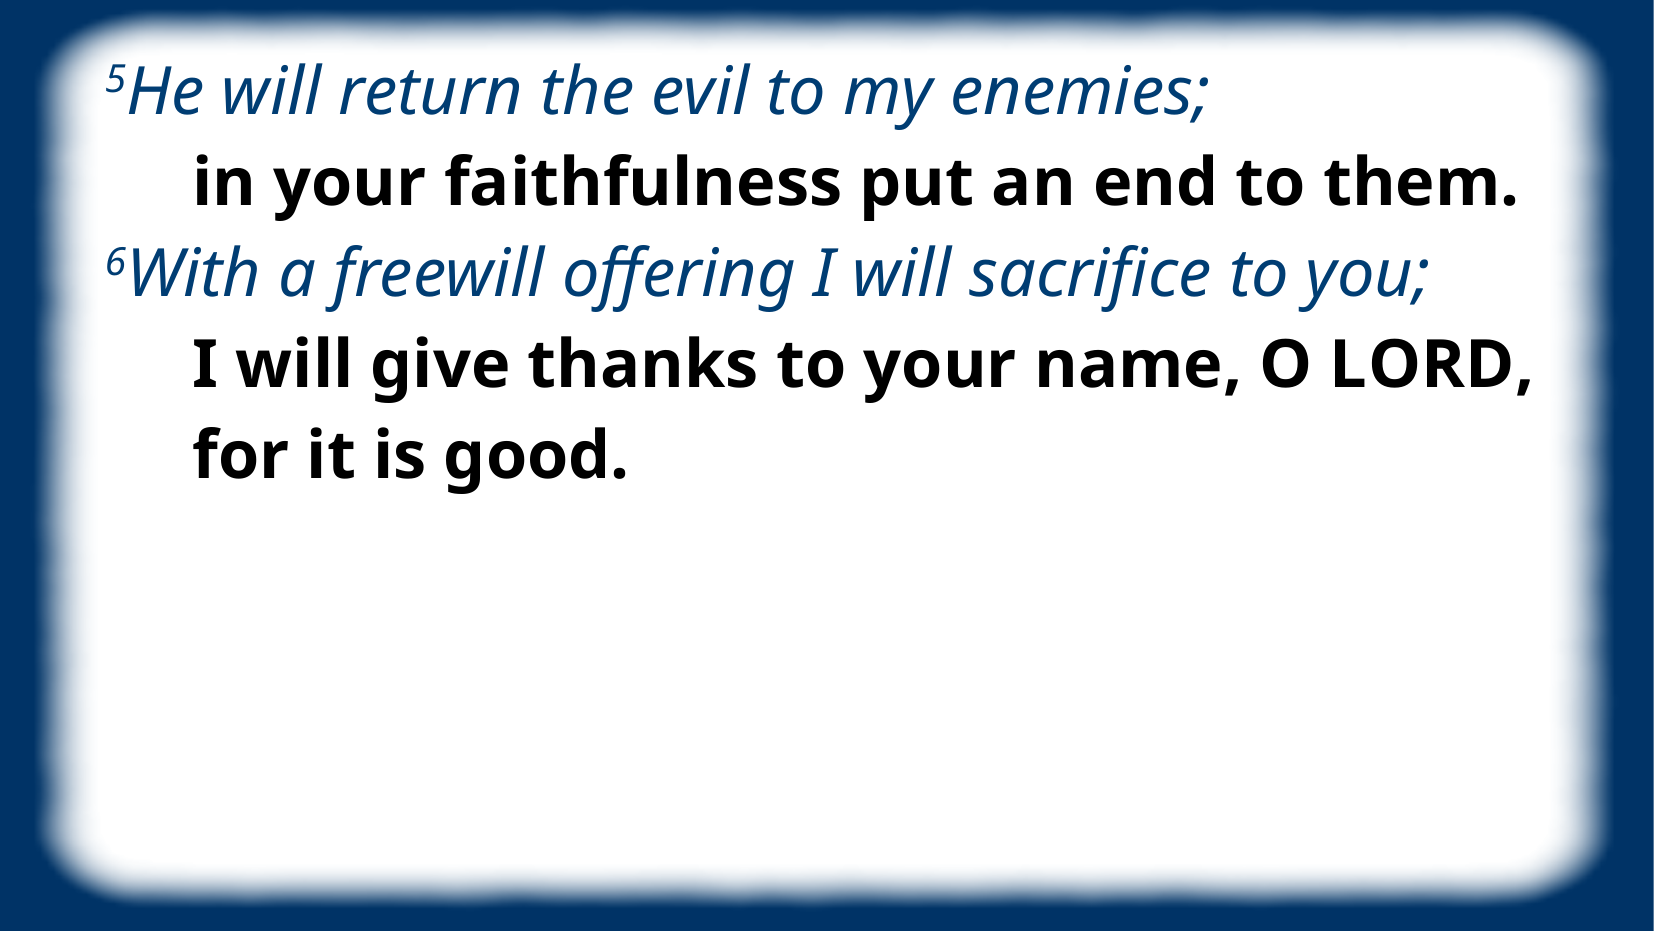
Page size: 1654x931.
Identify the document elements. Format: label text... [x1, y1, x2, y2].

text_box 5He will return the evil to my enemies; in your faithfulness put an end to them. 6With a freewill offering I will sacrifice to you; I will give thanks to your name, O LORD, for it is good. [90, 36, 1561, 496]
picture [0, 0, 1654, 931]
